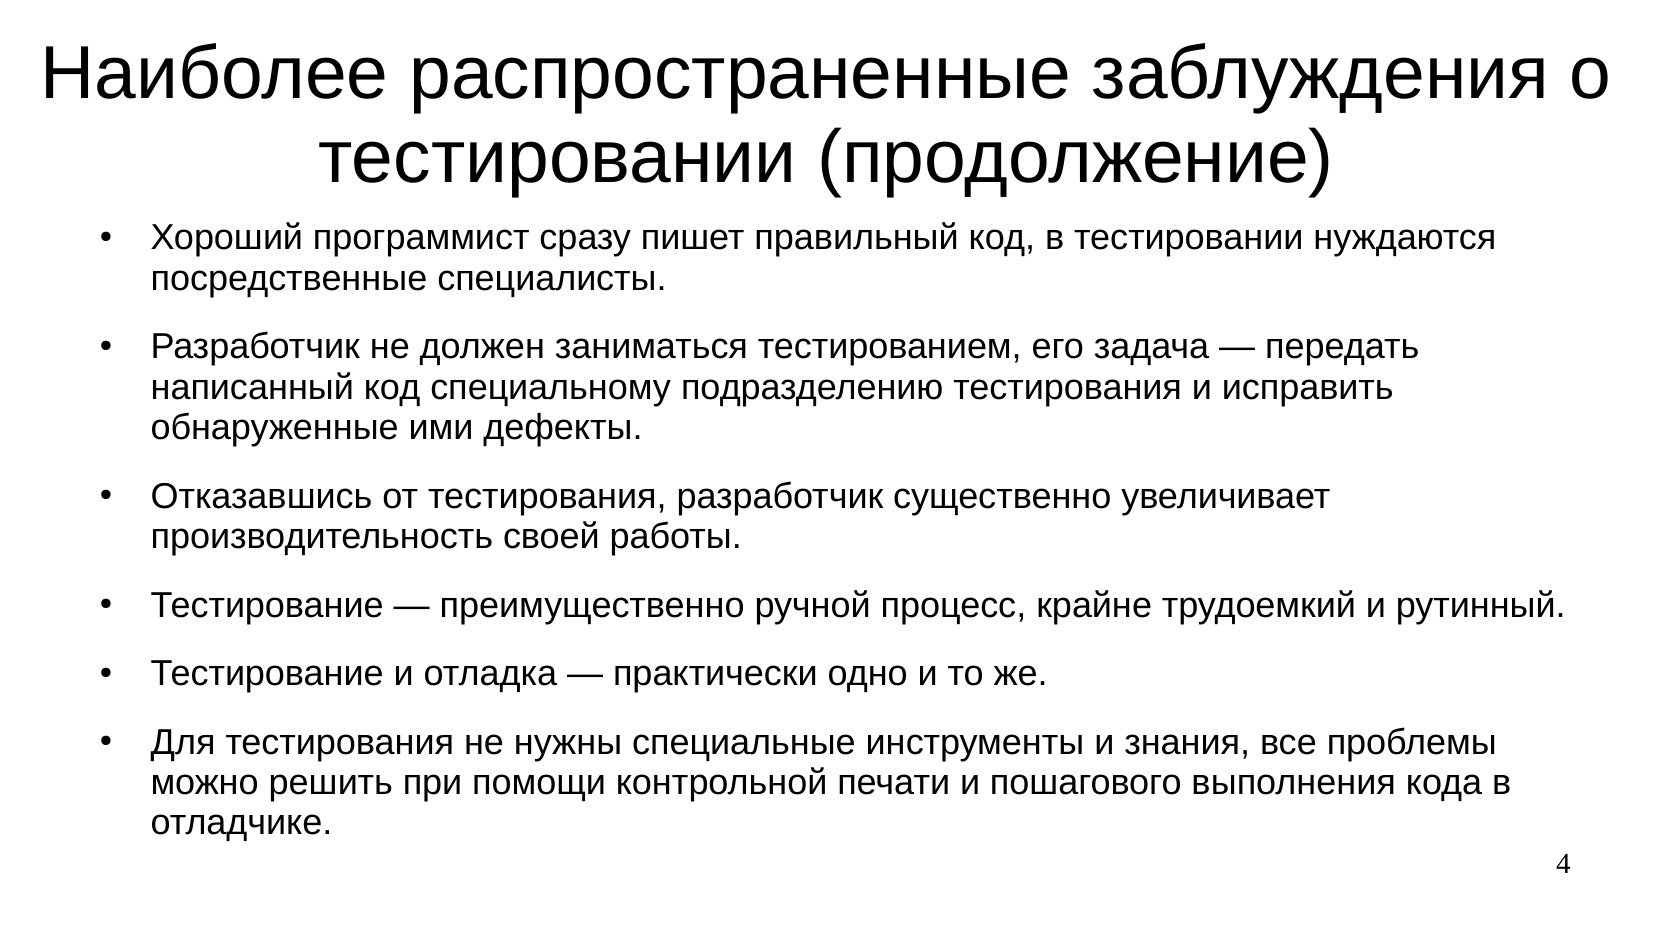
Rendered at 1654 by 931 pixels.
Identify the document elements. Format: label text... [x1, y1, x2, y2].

title Наиболее распространенные заблуждения о тестировании (продолжение) [0, 0, 1654, 241]
list Хороший программист сразу пишет правильный код, в тестировании нуждаются посредственные специалисты. Разработчик не должен заниматься тестированием, его задача — передать написанный код специальному подразделению тестирования и исправить обнаруженные ими дефекты. Отказавшись от тестирования, разработчик существенно увеличивает производительность своей работы. Тестирование — преимущественно ручной процесс, крайне трудоемкий и рутинный. Тестирование и отладка — практически одно и то же. Для тестирования не нужны специальные инструменты и знания, все проблемы можно решить при помощи контрольной печати и пошагового выполнения кода в отладчике. [82, 217, 1571, 857]
